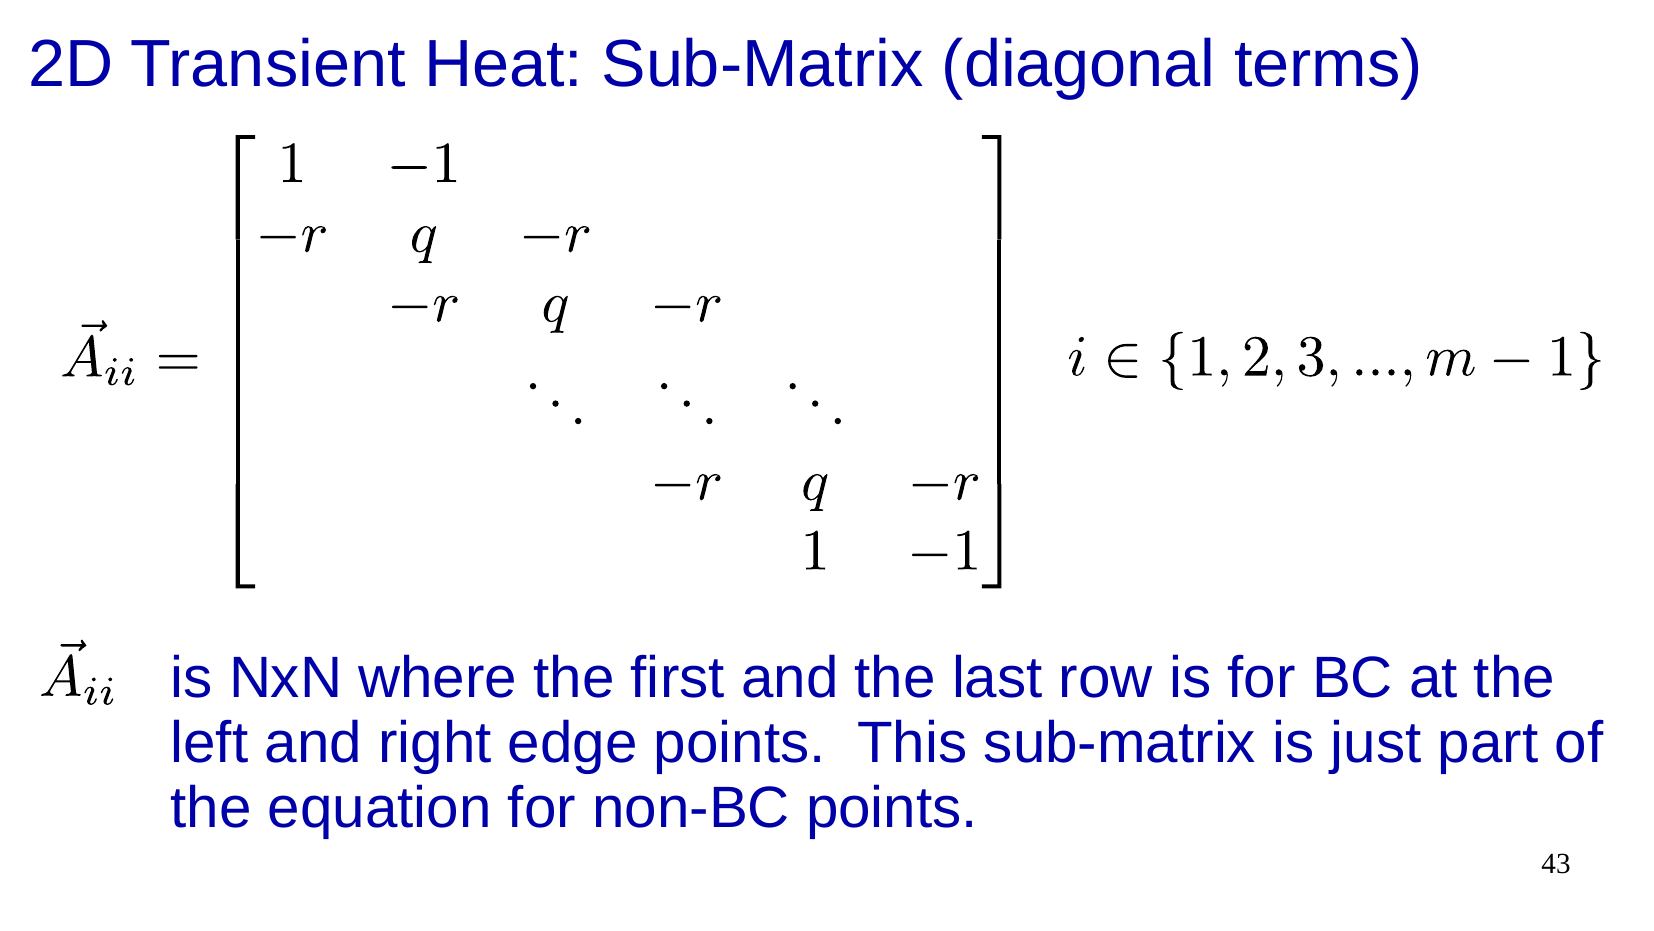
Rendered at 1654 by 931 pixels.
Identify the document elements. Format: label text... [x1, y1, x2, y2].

list is NxN where the first and the last row is for BC at the left and right edge points. This sub-matrix is just part of the equation for non-BC points. [170, 645, 1636, 901]
text_box [38, 639, 116, 706]
text_box [60, 135, 1021, 589]
text_box [1067, 331, 1606, 391]
title 2D Transient Heat: Sub-Matrix (diagonal terms) [28, 21, 1626, 106]
